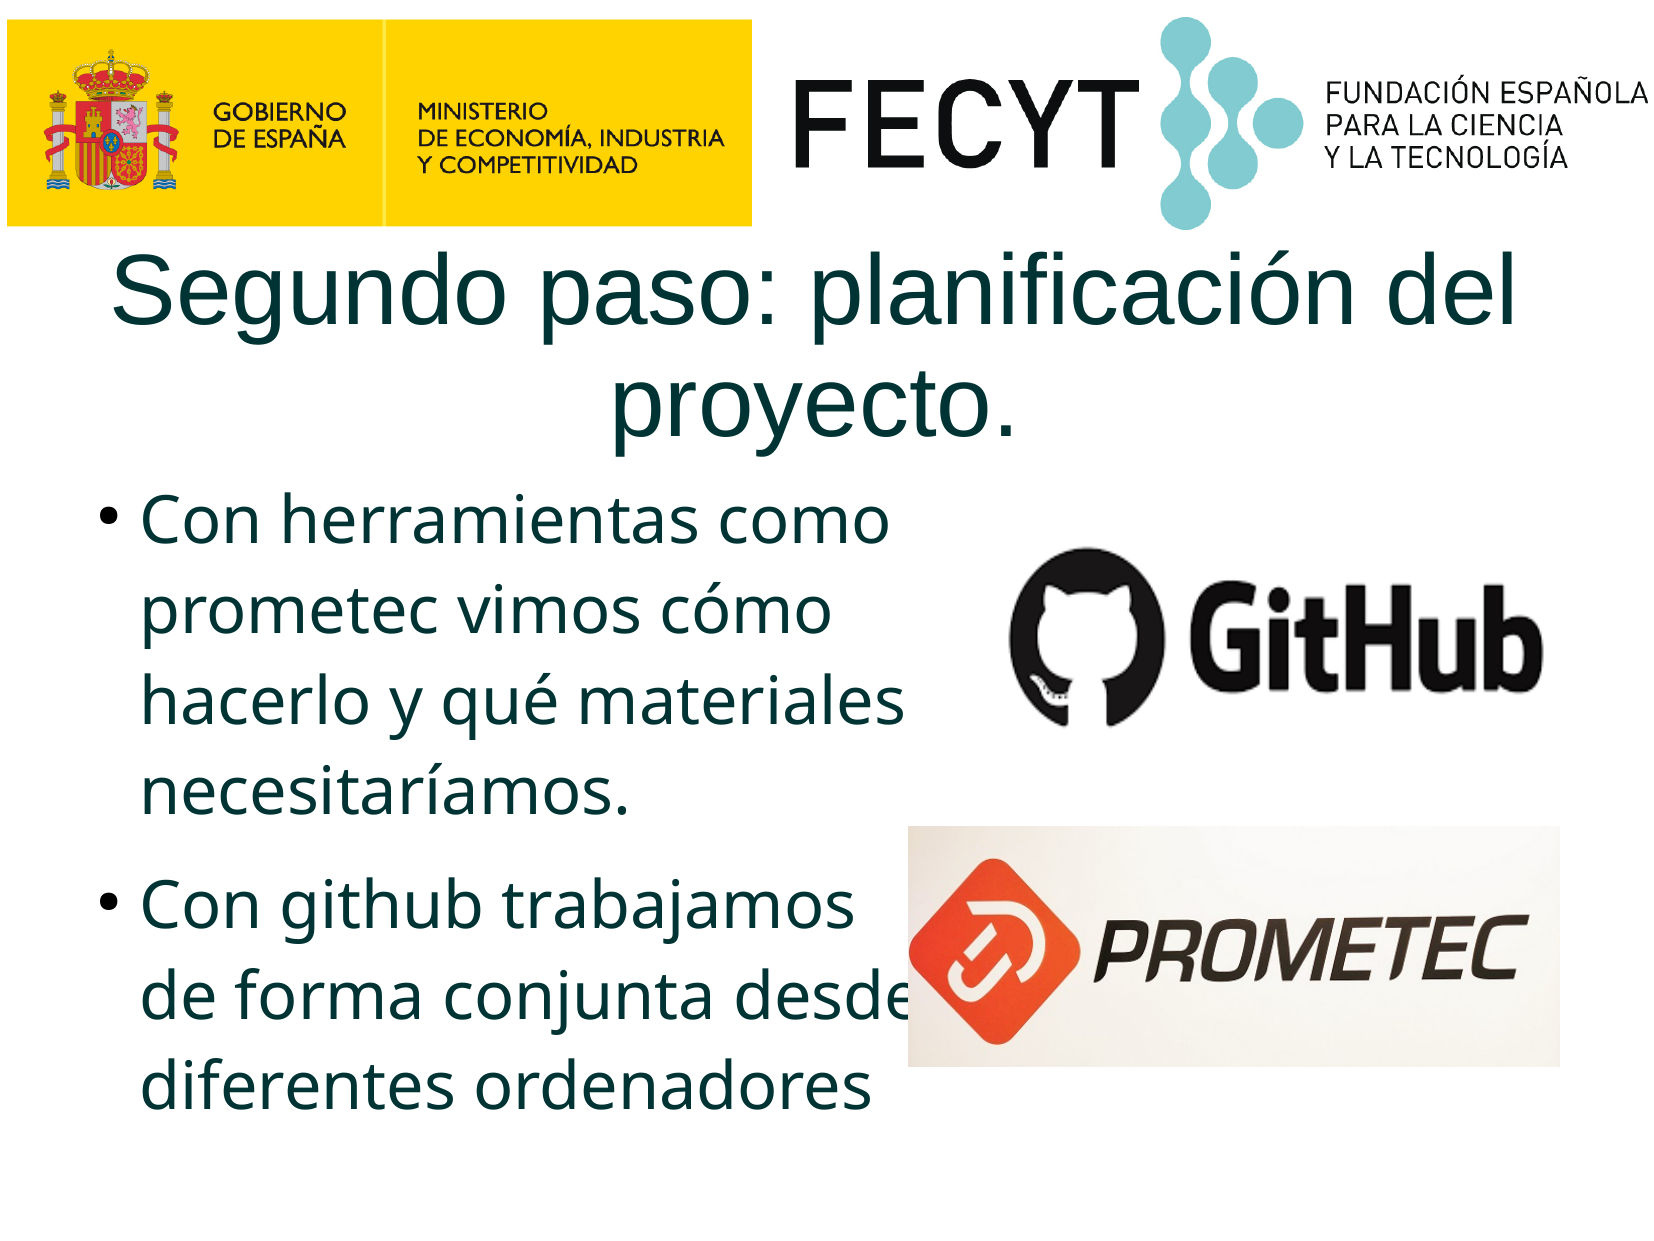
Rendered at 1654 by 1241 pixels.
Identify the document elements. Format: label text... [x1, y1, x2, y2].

picture [0, 9, 1654, 237]
list Con herramientas como prometec vimos cómo hacerlo y qué materiales necesitaríamos. Con github trabajamos de forma conjunta desde diferentes ordenadores [82, 472, 934, 1192]
title Segundo paso: planificación del proyecto. [70, 237, 1560, 467]
picture [908, 826, 1560, 1067]
picture [923, 484, 1630, 792]
